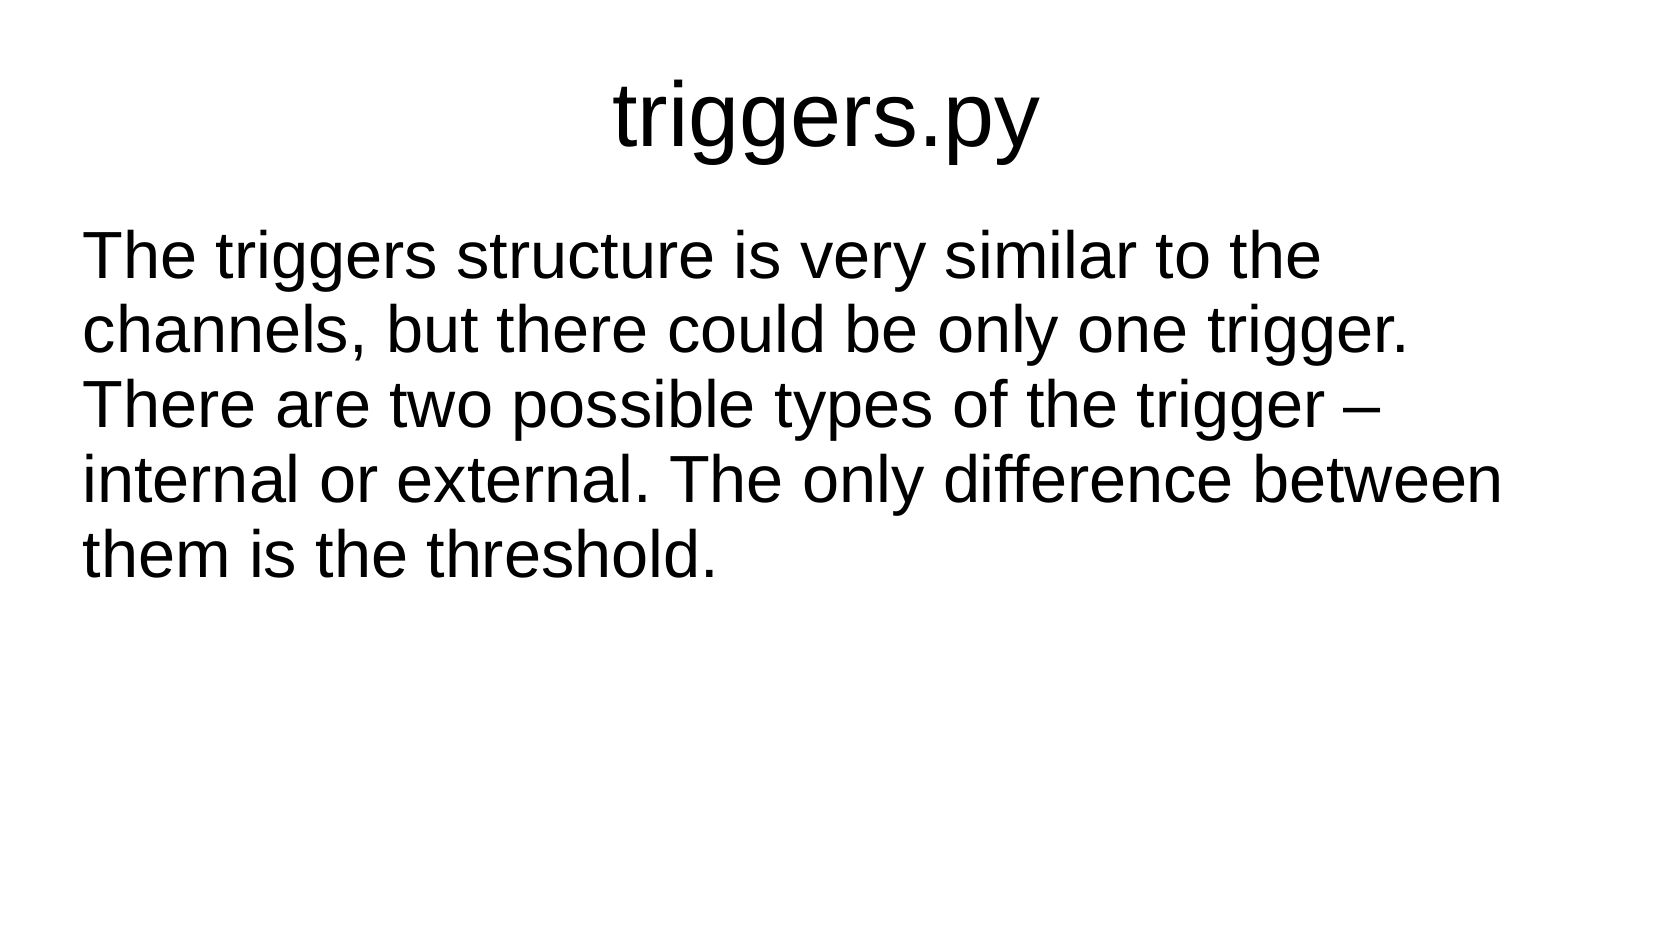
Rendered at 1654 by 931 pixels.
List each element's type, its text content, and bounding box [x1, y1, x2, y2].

title triggers.py [82, 37, 1571, 193]
subtitle The triggers structure is very similar to the channels, but there could be only one trigger. There are two possible types of the trigger – internal or external. The only difference between them is the threshold. [82, 217, 1571, 891]
